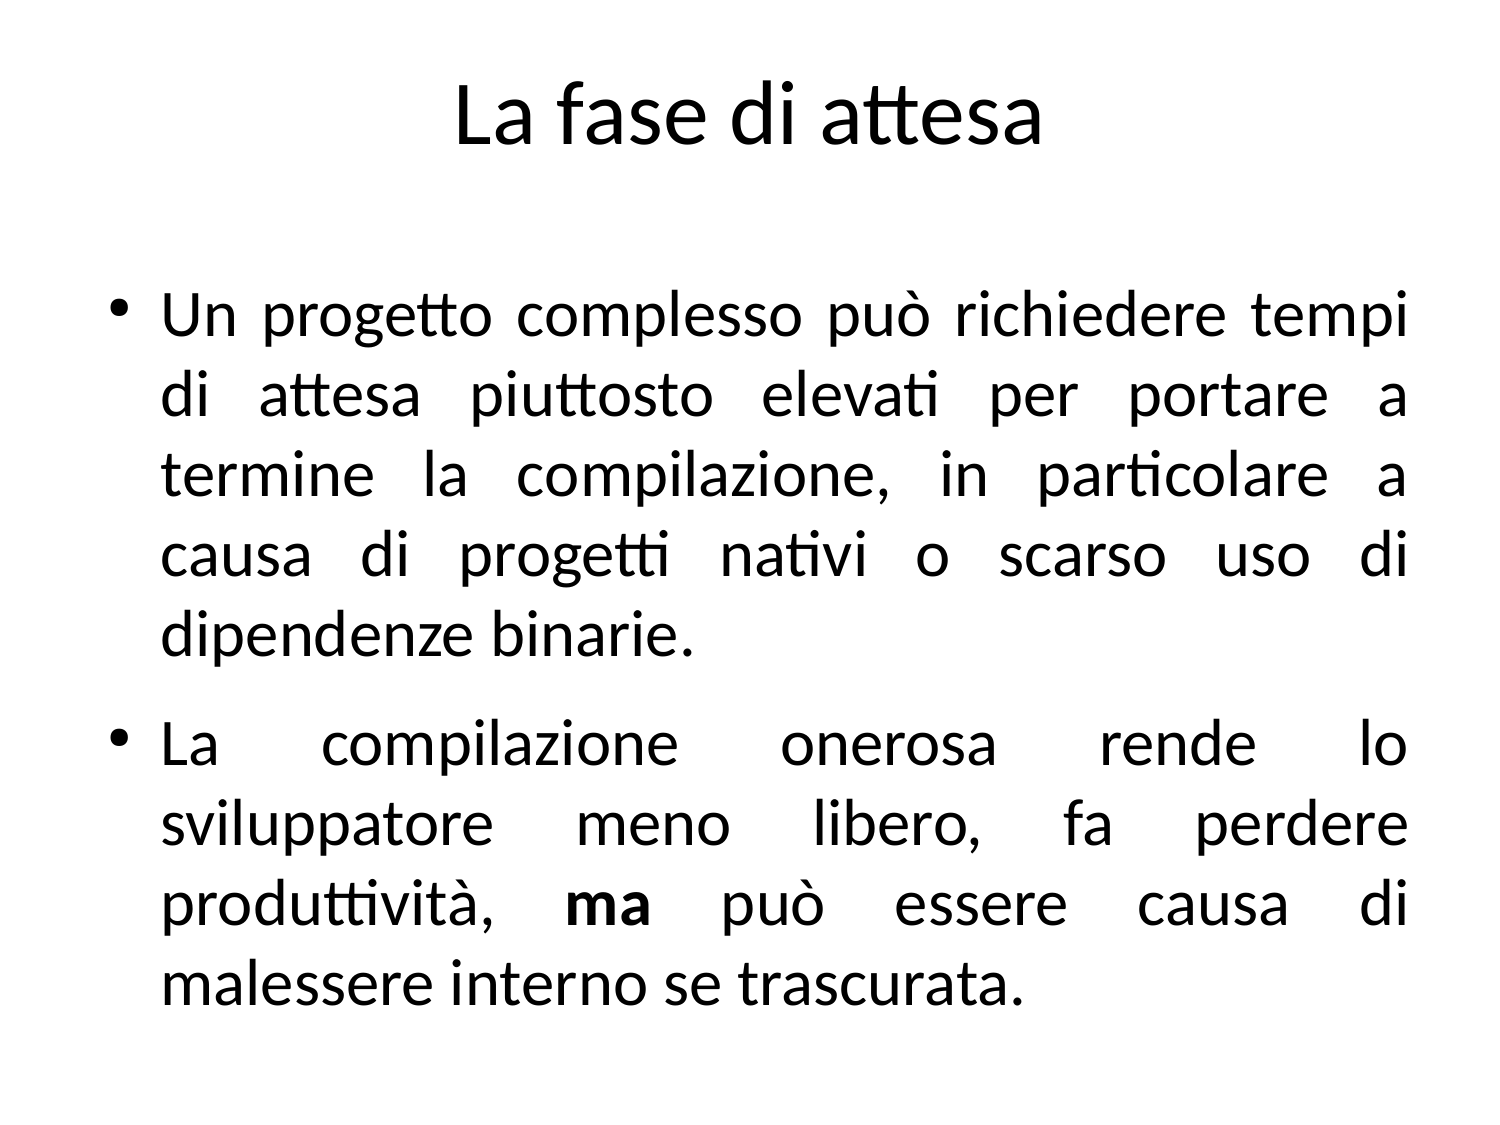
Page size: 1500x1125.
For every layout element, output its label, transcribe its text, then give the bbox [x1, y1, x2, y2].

title La fase di attesa [75, 45, 1425, 233]
list [75, 262, 1426, 1005]
